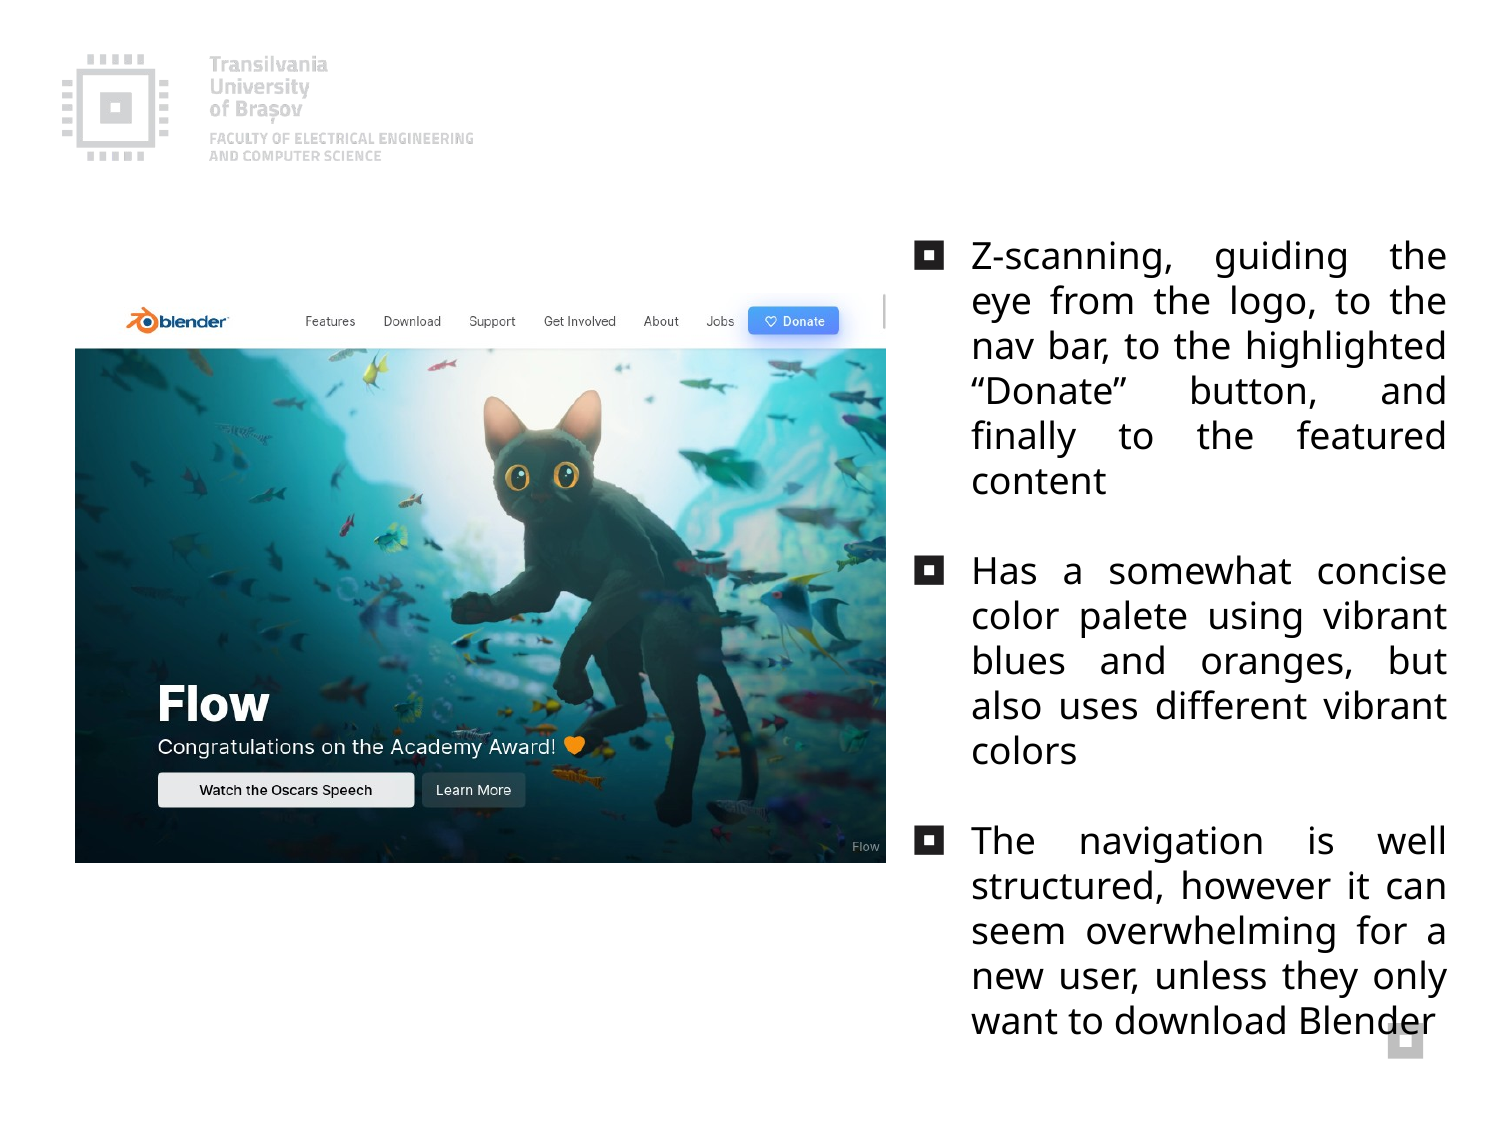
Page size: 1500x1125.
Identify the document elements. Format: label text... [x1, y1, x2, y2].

picture [914, 240, 944, 270]
picture [914, 825, 944, 855]
picture [75, 293, 886, 863]
text_box Z-scanning, guiding the eye from the logo, to the nav bar, to the highlighted “Donate” button, and finally to the featured content Has a somewhat concise color palete using vibrant blues and oranges, but also uses different vibrant colors The navigation is well structured, however it can seem overwhelming for a new user, unless they only want to download Blender [899, 224, 1463, 1095]
picture [914, 555, 944, 585]
picture [75, 523, 81, 537]
picture [62, 54, 473, 161]
